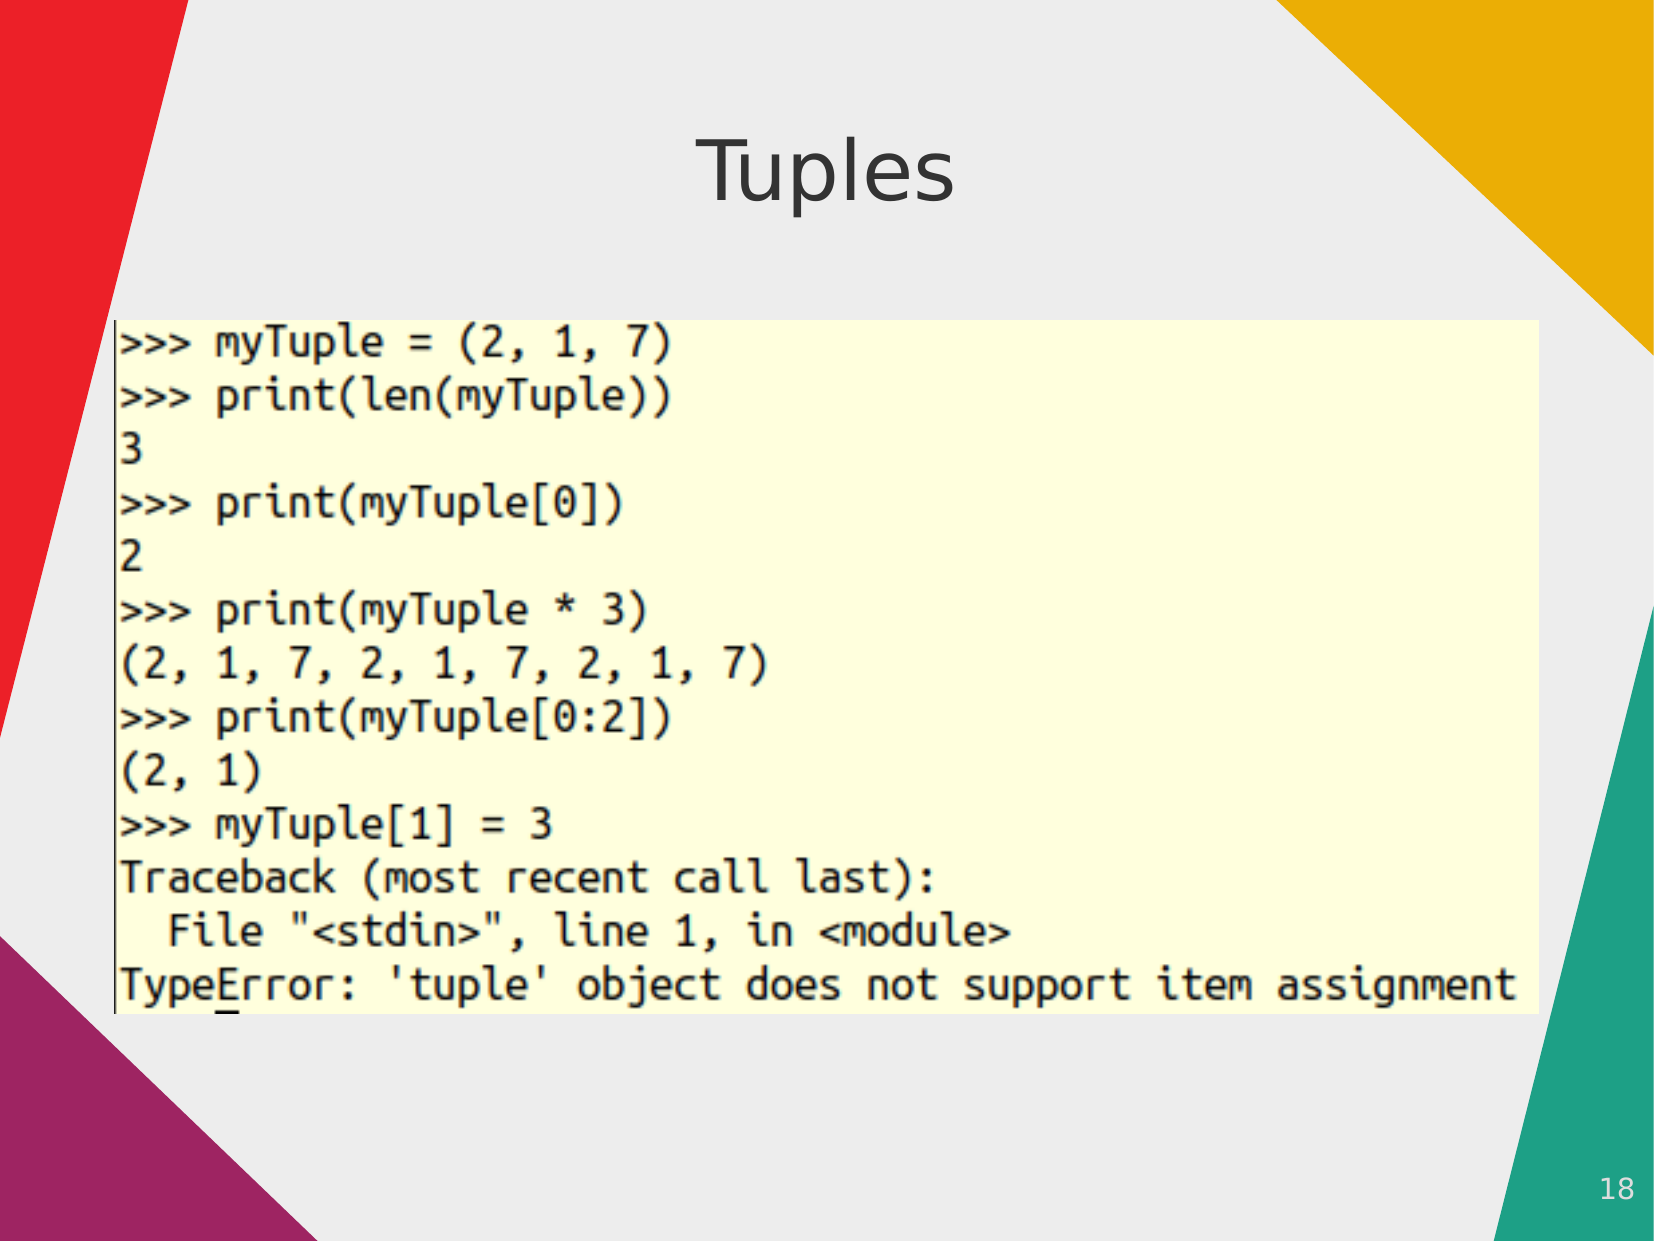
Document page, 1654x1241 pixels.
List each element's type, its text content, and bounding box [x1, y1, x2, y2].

title Tuples [114, 73, 1539, 271]
picture [114, 320, 1539, 1014]
